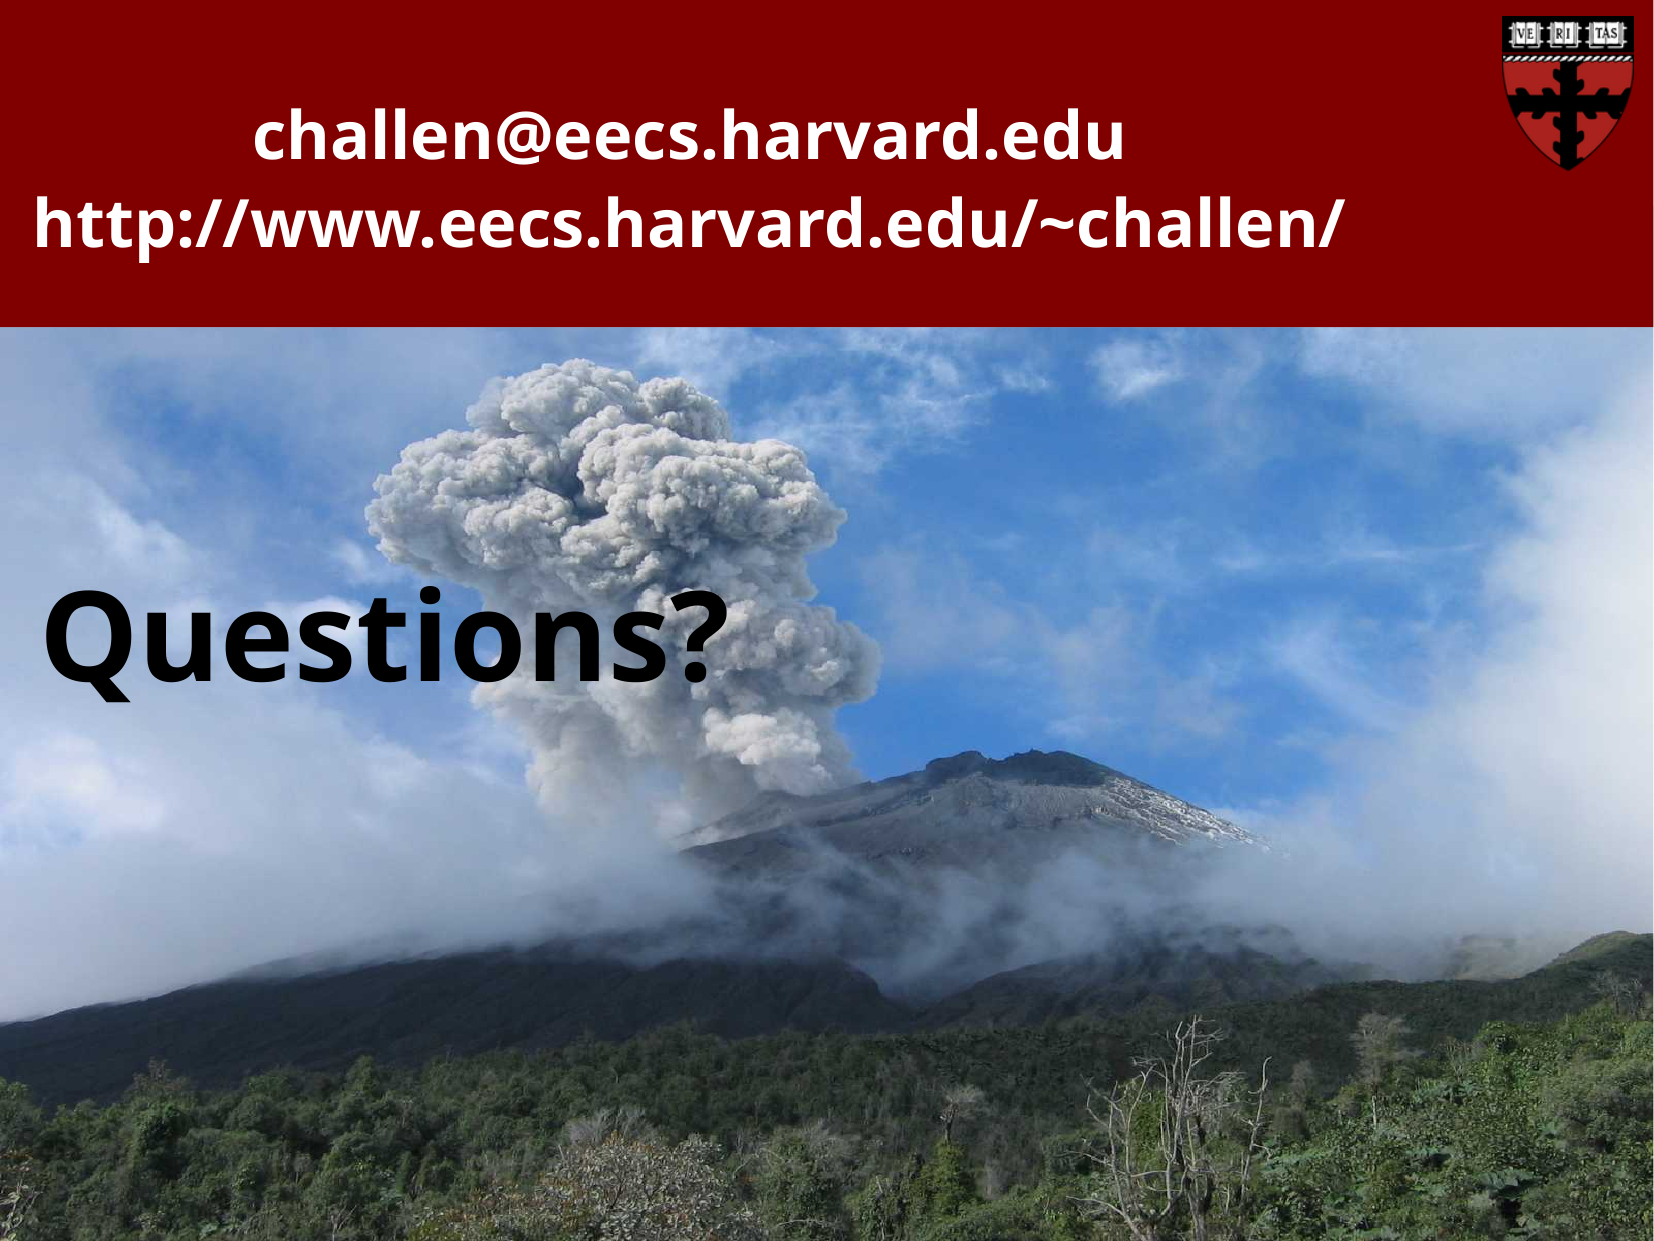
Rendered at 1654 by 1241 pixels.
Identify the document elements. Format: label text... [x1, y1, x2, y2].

text_box challen@eecs.harvard.edu http://www.eecs.harvard.edu/~challen/ [17, 82, 1565, 243]
text_box Questions? [39, 547, 1529, 695]
picture [0, 328, 1654, 1241]
text_box [0, 0, 1654, 328]
picture [1502, 16, 1634, 171]
